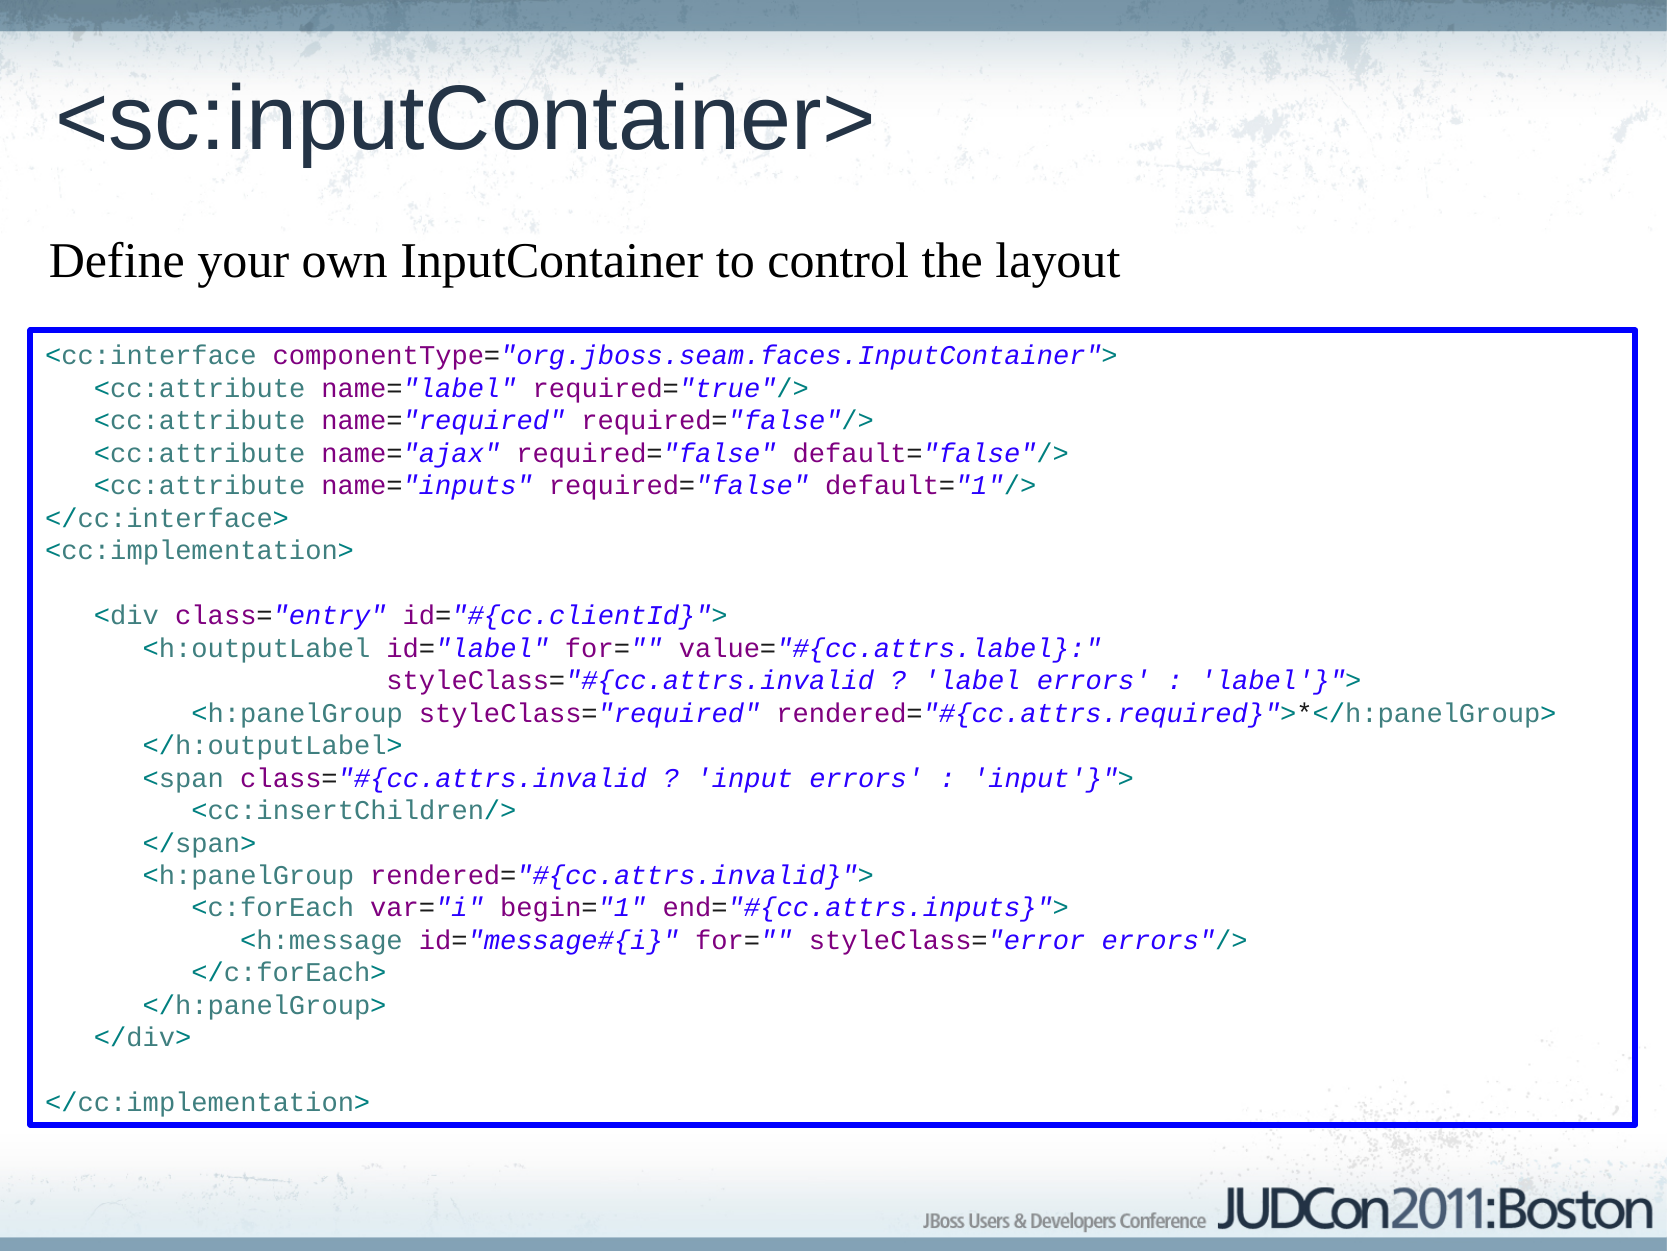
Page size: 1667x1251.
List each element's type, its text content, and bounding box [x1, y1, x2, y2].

picture [0, 0, 1667, 1251]
text_box Define your own InputContainer to control the layout [33, 220, 1136, 296]
title <sc:inputContainer> [40, 50, 1627, 216]
text_box <cc:interface componentType="org.jboss.seam.faces.InputContainer"> <cc:attribute name="label" required="true"/> <cc:attribute name="required" required="false"/> <cc:attribute name="ajax" required="false" default="false"/> <cc:attribute name="inputs" required="false" default="1"/> </cc:interface> <cc:implementation> <div class="entry" id="#{cc.clientId}"> <h:outputLabel id="label" for="" value="#{cc.attrs.label}:" styleClass="#{cc.attrs.invalid ? 'label errors' : 'label'}"> <h:panelGroup styleClass="required" rendered="#{cc.attrs.required}">*</h:panelGroup> </h:outputLabel> <span class="#{cc.attrs.invalid ? 'input errors' : 'input'}"> <cc:insertChildren/> </span> <h:panelGroup rendered="#{cc.attrs.invalid}"> <c:forEach var="i" begin="1" end="#{cc.attrs.inputs}"> <h:message id="message#{i}" for="" styleClass="error errors"/> </c:forEach> </h:panelGroup> </div> </cc:implementation> [30, 330, 1636, 1125]
